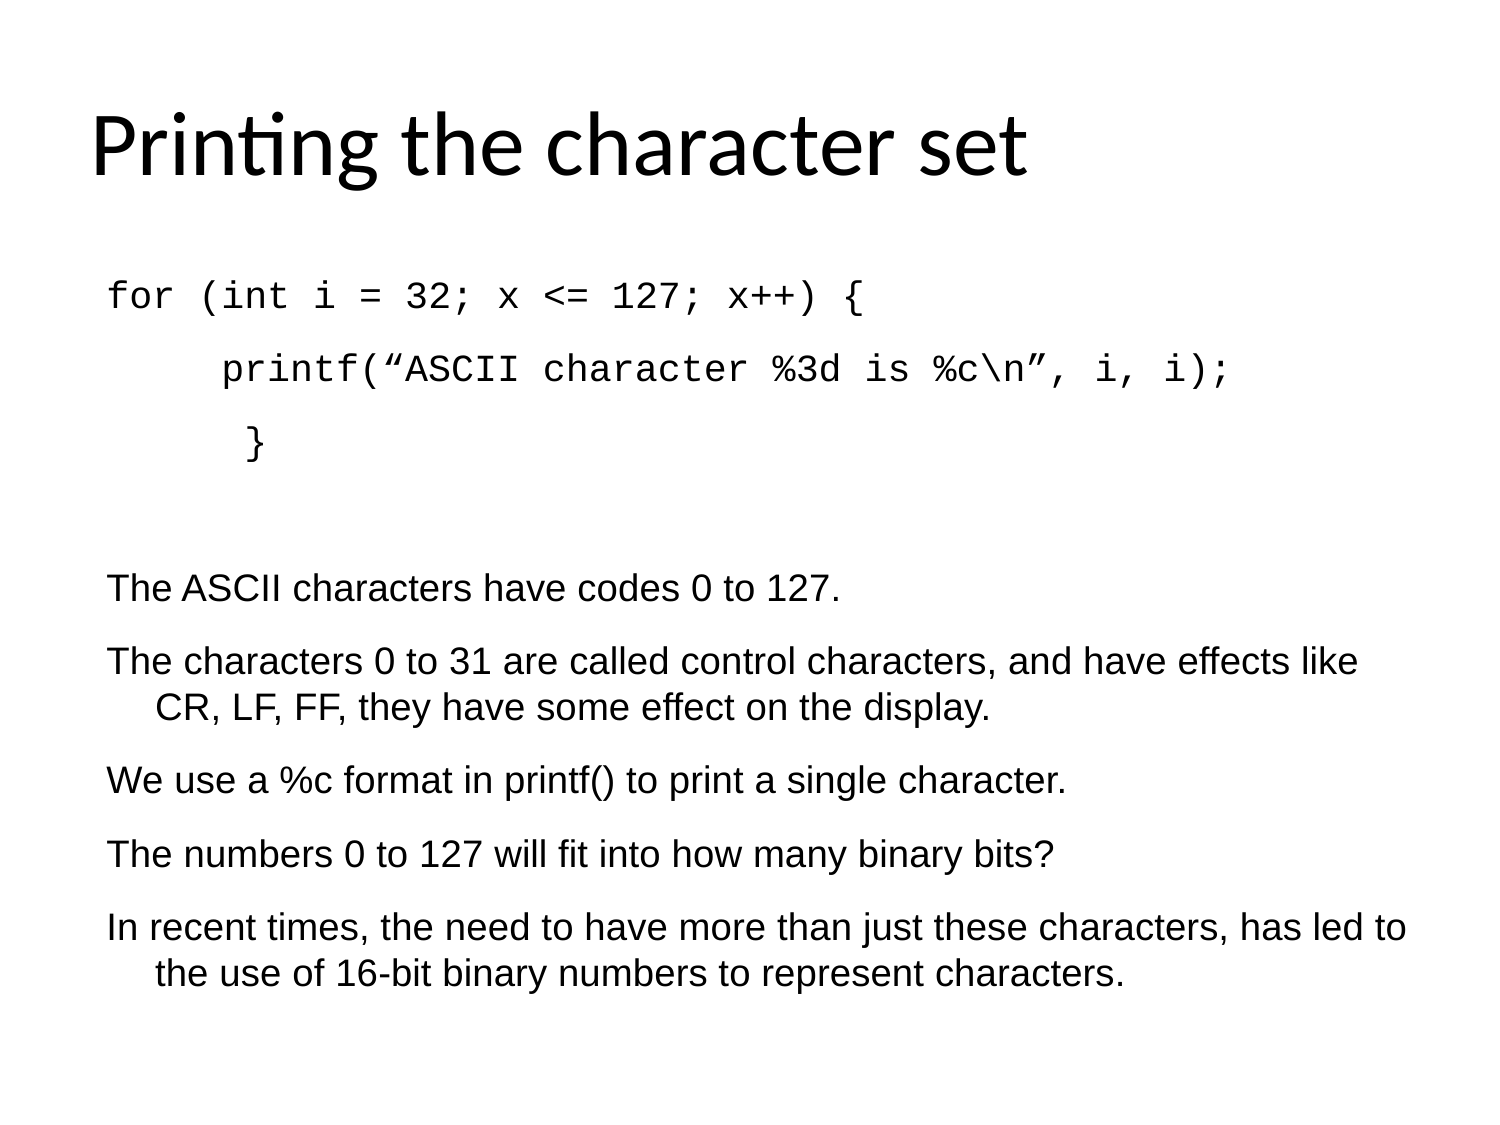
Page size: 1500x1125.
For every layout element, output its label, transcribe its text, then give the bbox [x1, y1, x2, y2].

list for (int i = 32; x <= 127; x++) { printf(“ASCII character %3d is %c\n”, i, i); } The ASCII characters have codes 0 to 127. The characters 0 to 31 are called control characters, and have effects like CR, LF, FF, they have some effect on the display. We use a %c format in printf() to print a single character. The numbers 0 to 127 will fit into how many binary bits? In recent times, the need to have more than just these characters, has led to the use of 16-bit binary numbers to represent characters. [75, 262, 1425, 1005]
title Printing the character set [75, 45, 1425, 233]
